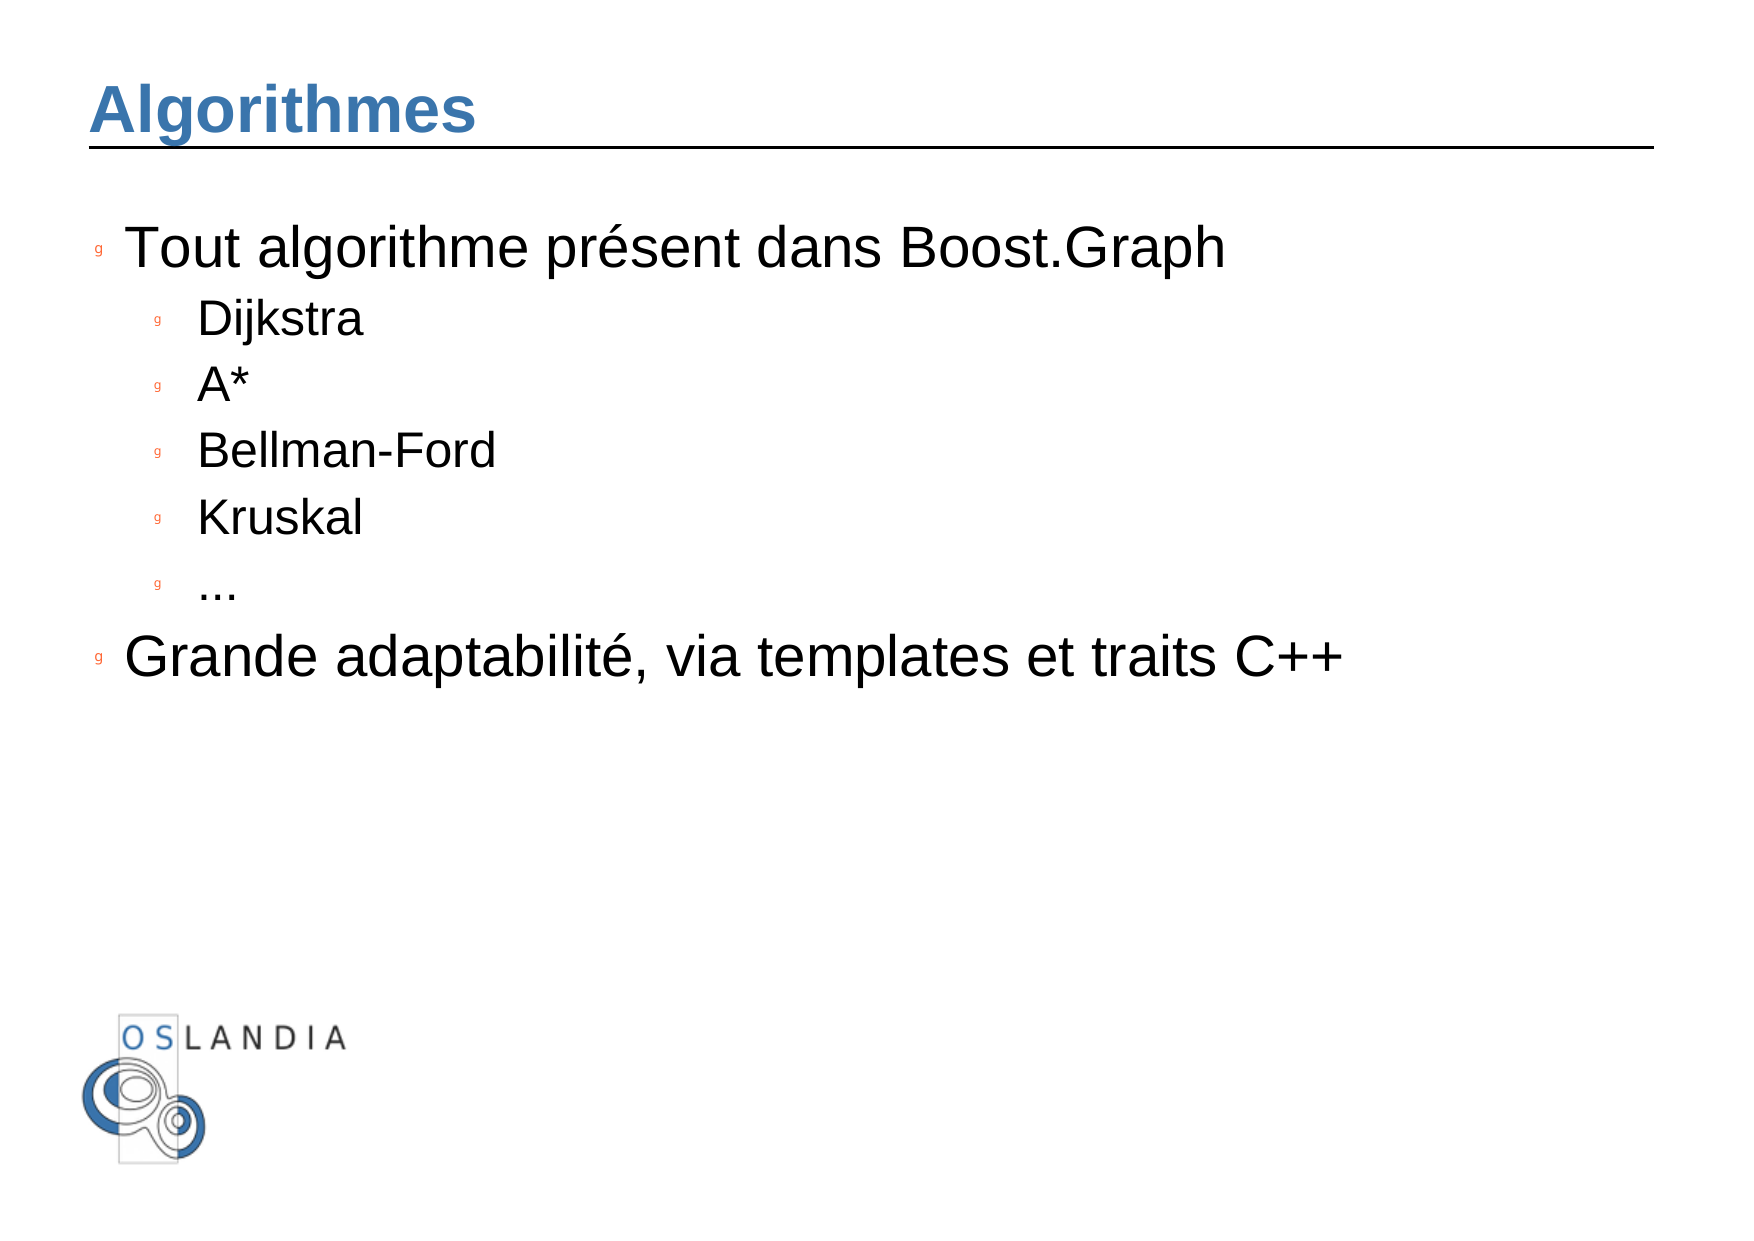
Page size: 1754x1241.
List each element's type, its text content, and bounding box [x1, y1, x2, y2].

title Algorithmes [88, 72, 1707, 148]
picture [76, 1003, 355, 1174]
list Tout algorithme présent dans Boost.Graph Dijkstra A* Bellman-Ford Kruskal ... Grande adaptabilité, via templates et traits C++ [94, 215, 1654, 1046]
